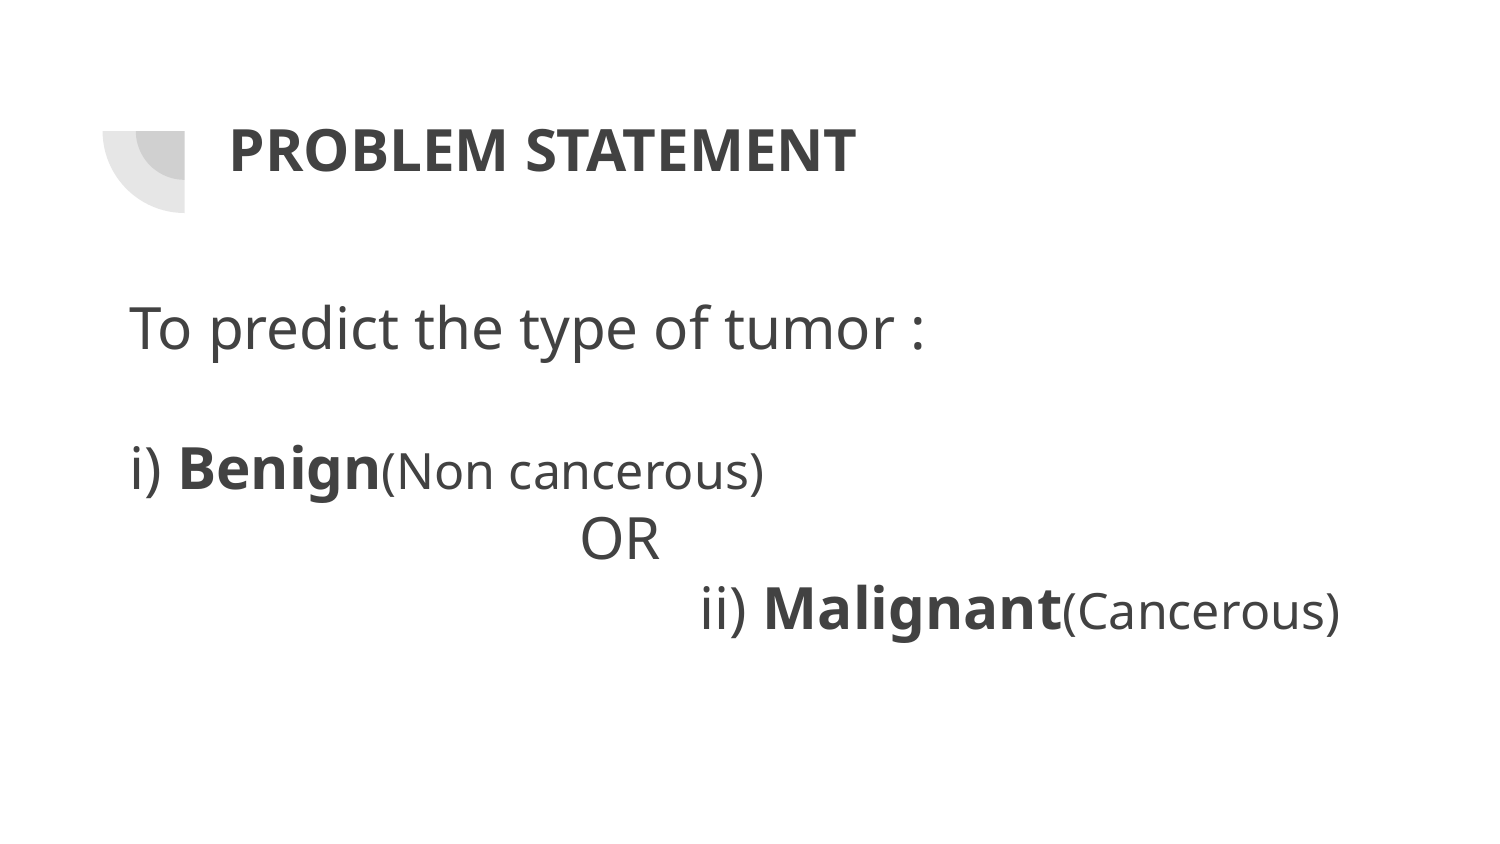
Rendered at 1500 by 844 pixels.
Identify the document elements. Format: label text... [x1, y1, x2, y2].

list To predict the type of tumor : i) Benign(Non cancerous) OR ii) Malignant(Cancerous) [114, 276, 1368, 535]
title PROBLEM STATEMENT [213, 98, 1368, 263]
